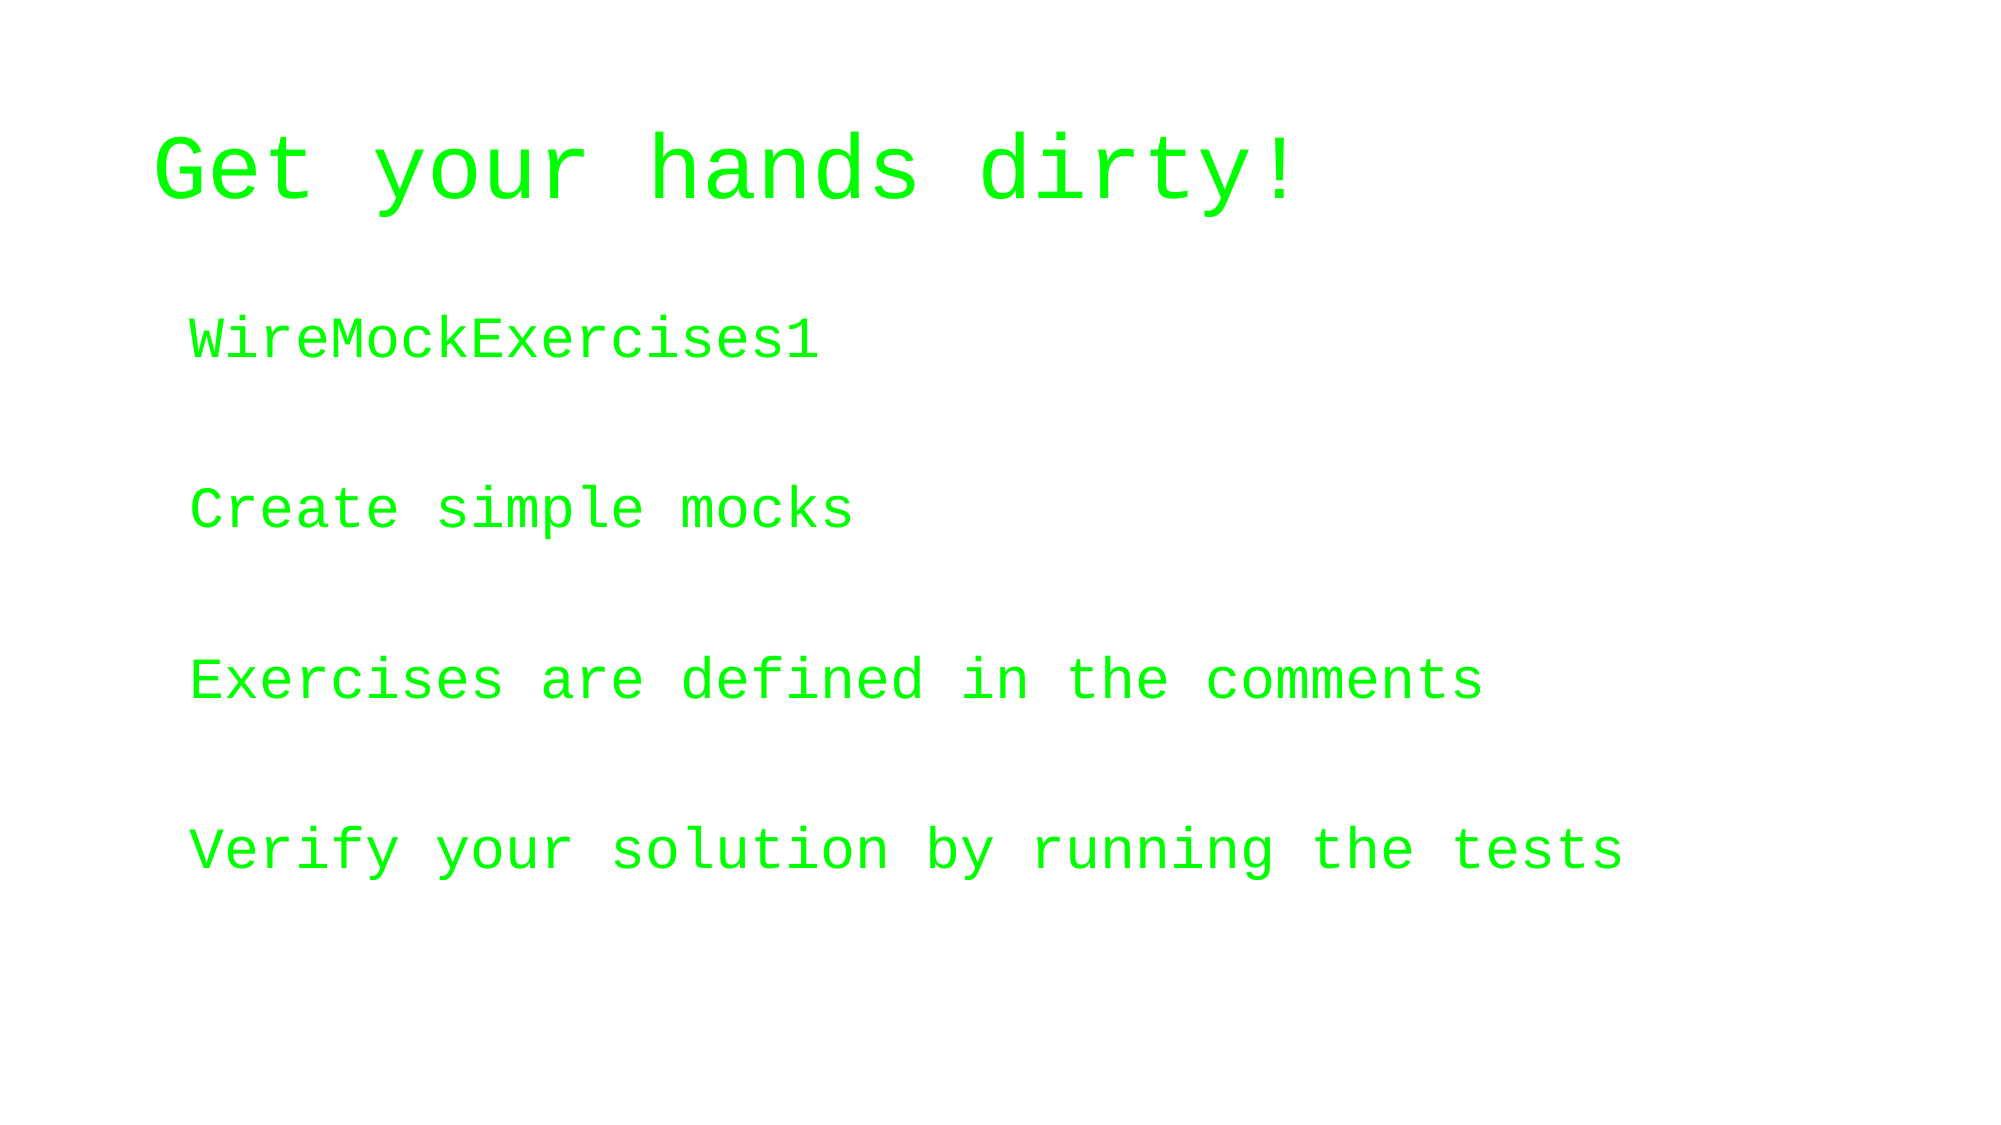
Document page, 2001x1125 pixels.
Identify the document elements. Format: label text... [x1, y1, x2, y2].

list WireMockExercises1 Create simple mocks Exercises are defined in the comments Verify your solution by running the tests [137, 299, 1863, 1014]
title Get your hands dirty! [137, 59, 1863, 278]
